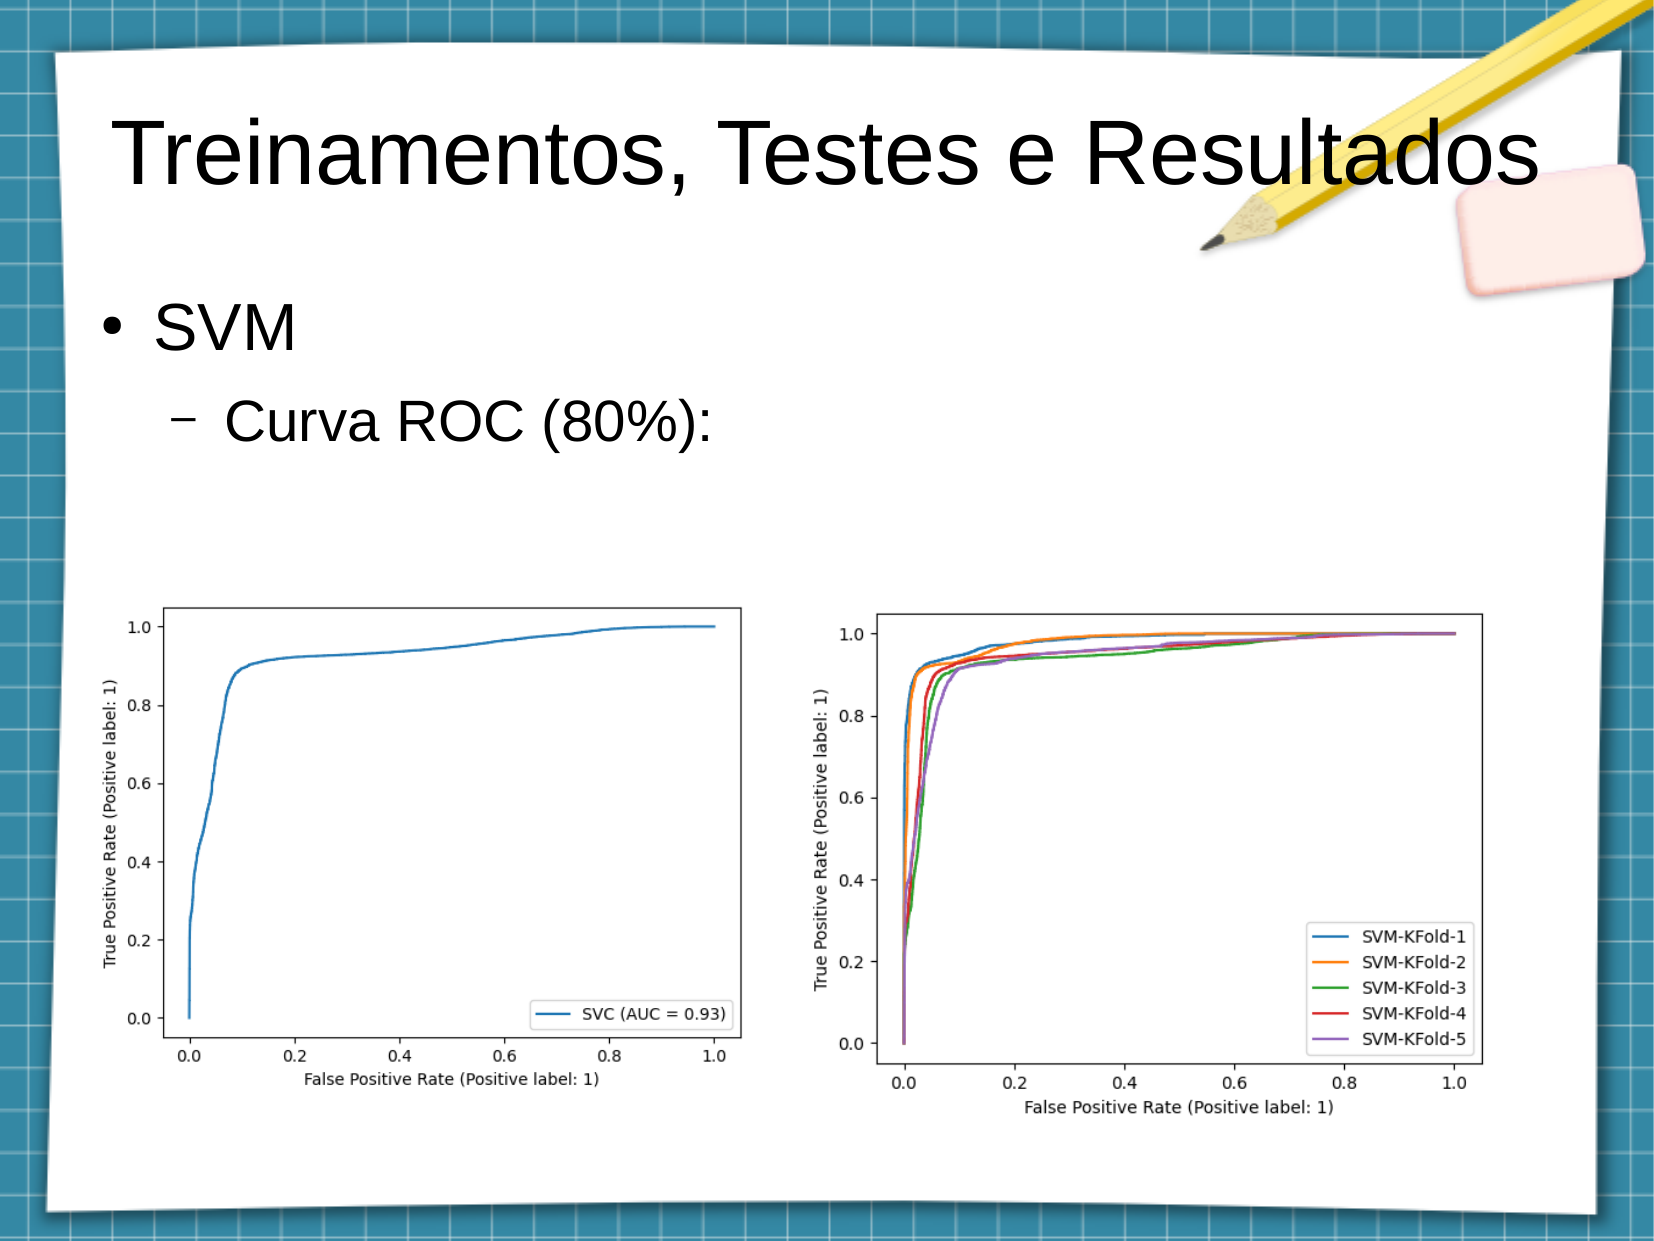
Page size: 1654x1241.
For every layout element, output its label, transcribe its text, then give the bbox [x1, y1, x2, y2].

picture [0, 0, 1654, 1241]
title Treinamentos, Testes e Resultados [82, 49, 1571, 257]
list SVM Curva ROC (80%): [82, 290, 1571, 1010]
